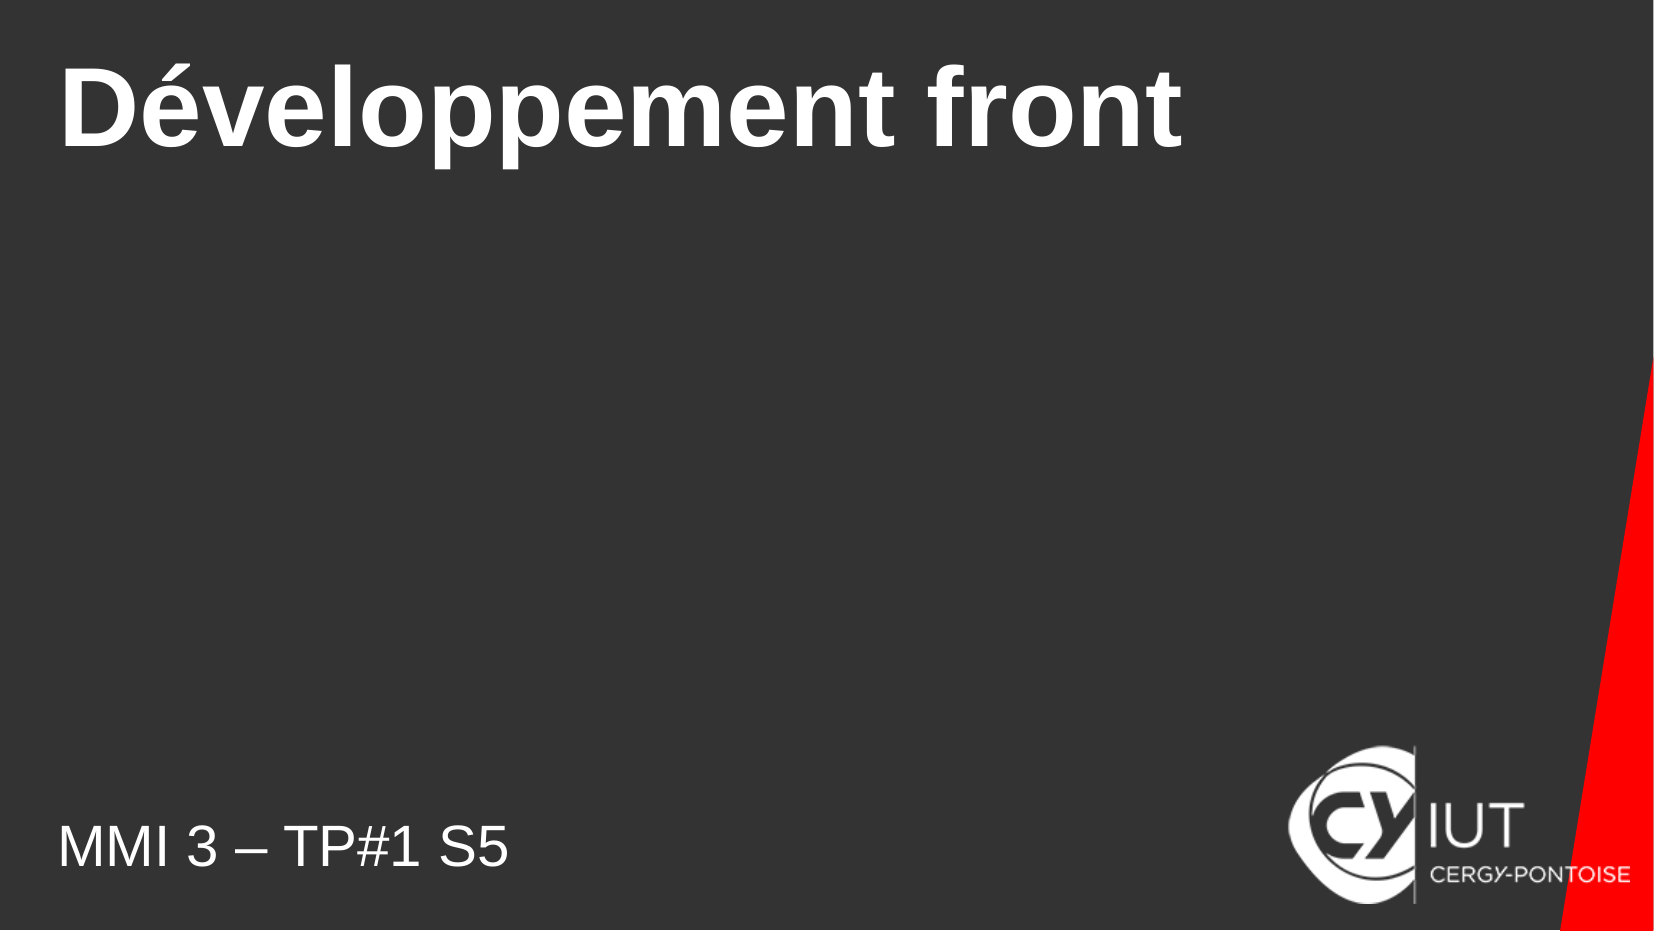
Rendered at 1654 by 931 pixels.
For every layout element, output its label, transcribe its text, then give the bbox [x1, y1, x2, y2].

picture [1284, 744, 1630, 904]
text_box [1560, 356, 1654, 931]
text_box MMI 3 – TP#1 S5 [42, 805, 1096, 931]
text_box Développement front [43, 37, 1532, 226]
